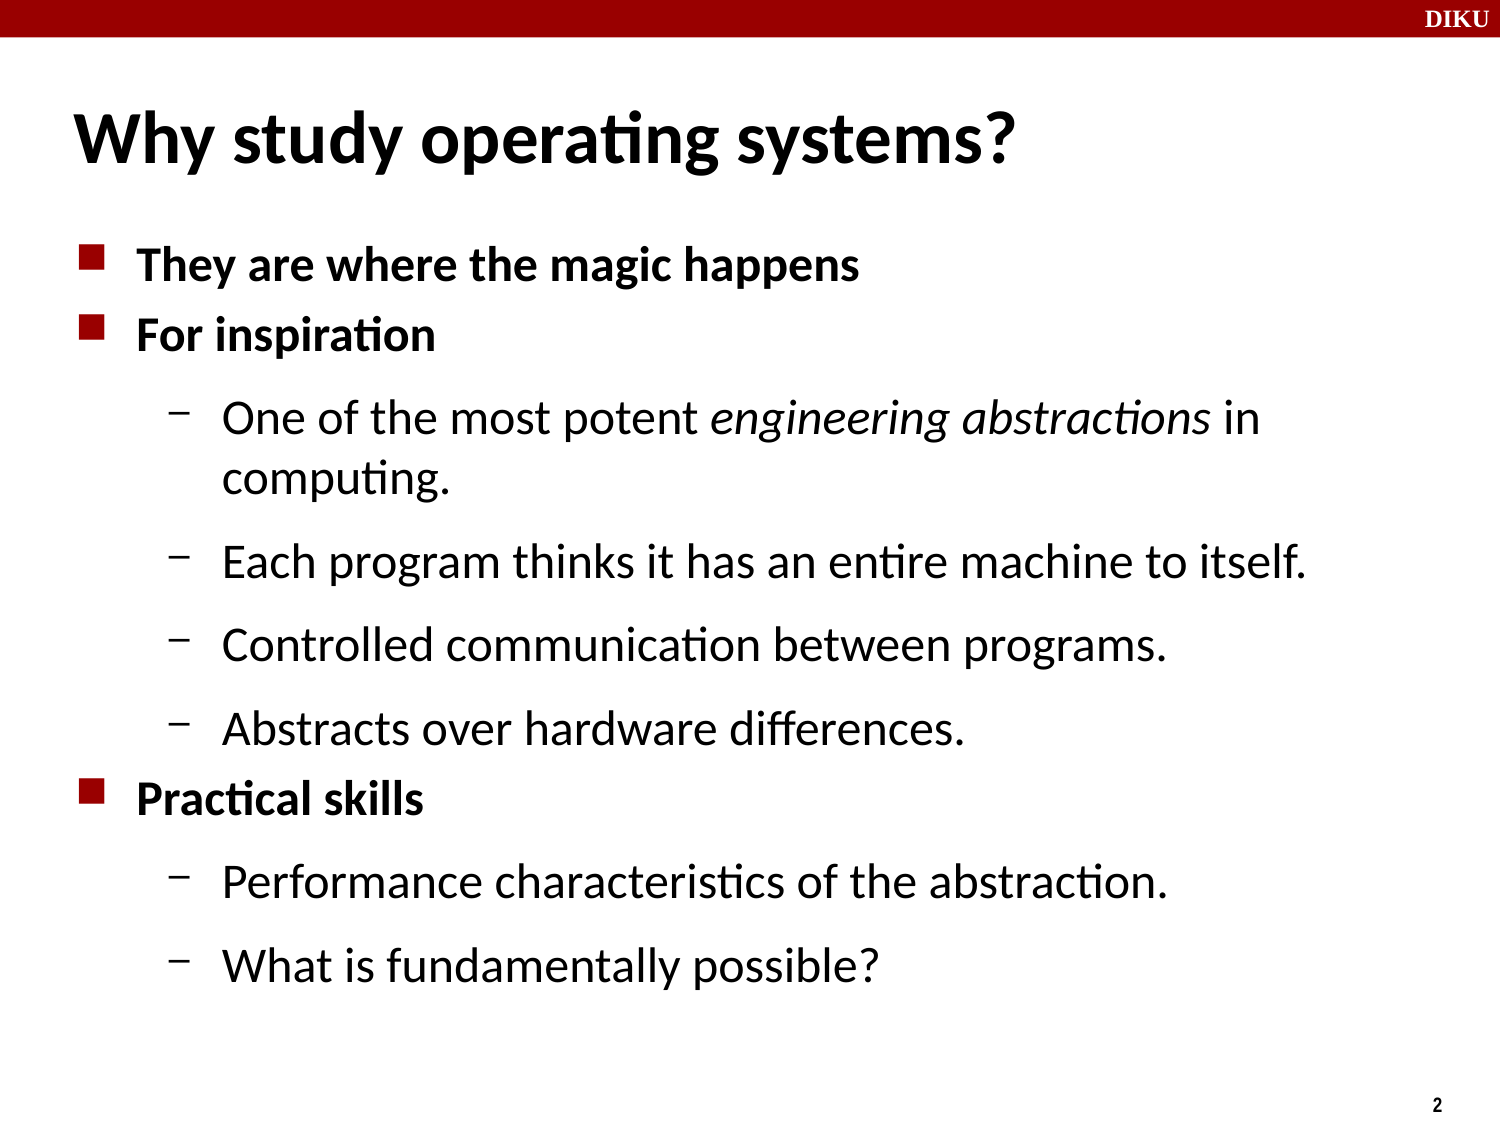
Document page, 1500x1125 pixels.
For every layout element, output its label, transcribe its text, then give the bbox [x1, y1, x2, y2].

list They are where the magic happens For inspiration One of the most potent engineering abstractions in computing. Each program thinks it has an entire machine to itself. Controlled communication between programs. Abstracts over hardware differences. Practical skills Performance characteristics of the abstraction. What is fundamentally possible? [65, 223, 1361, 1040]
title Why study operating systems? [58, 71, 1304, 197]
